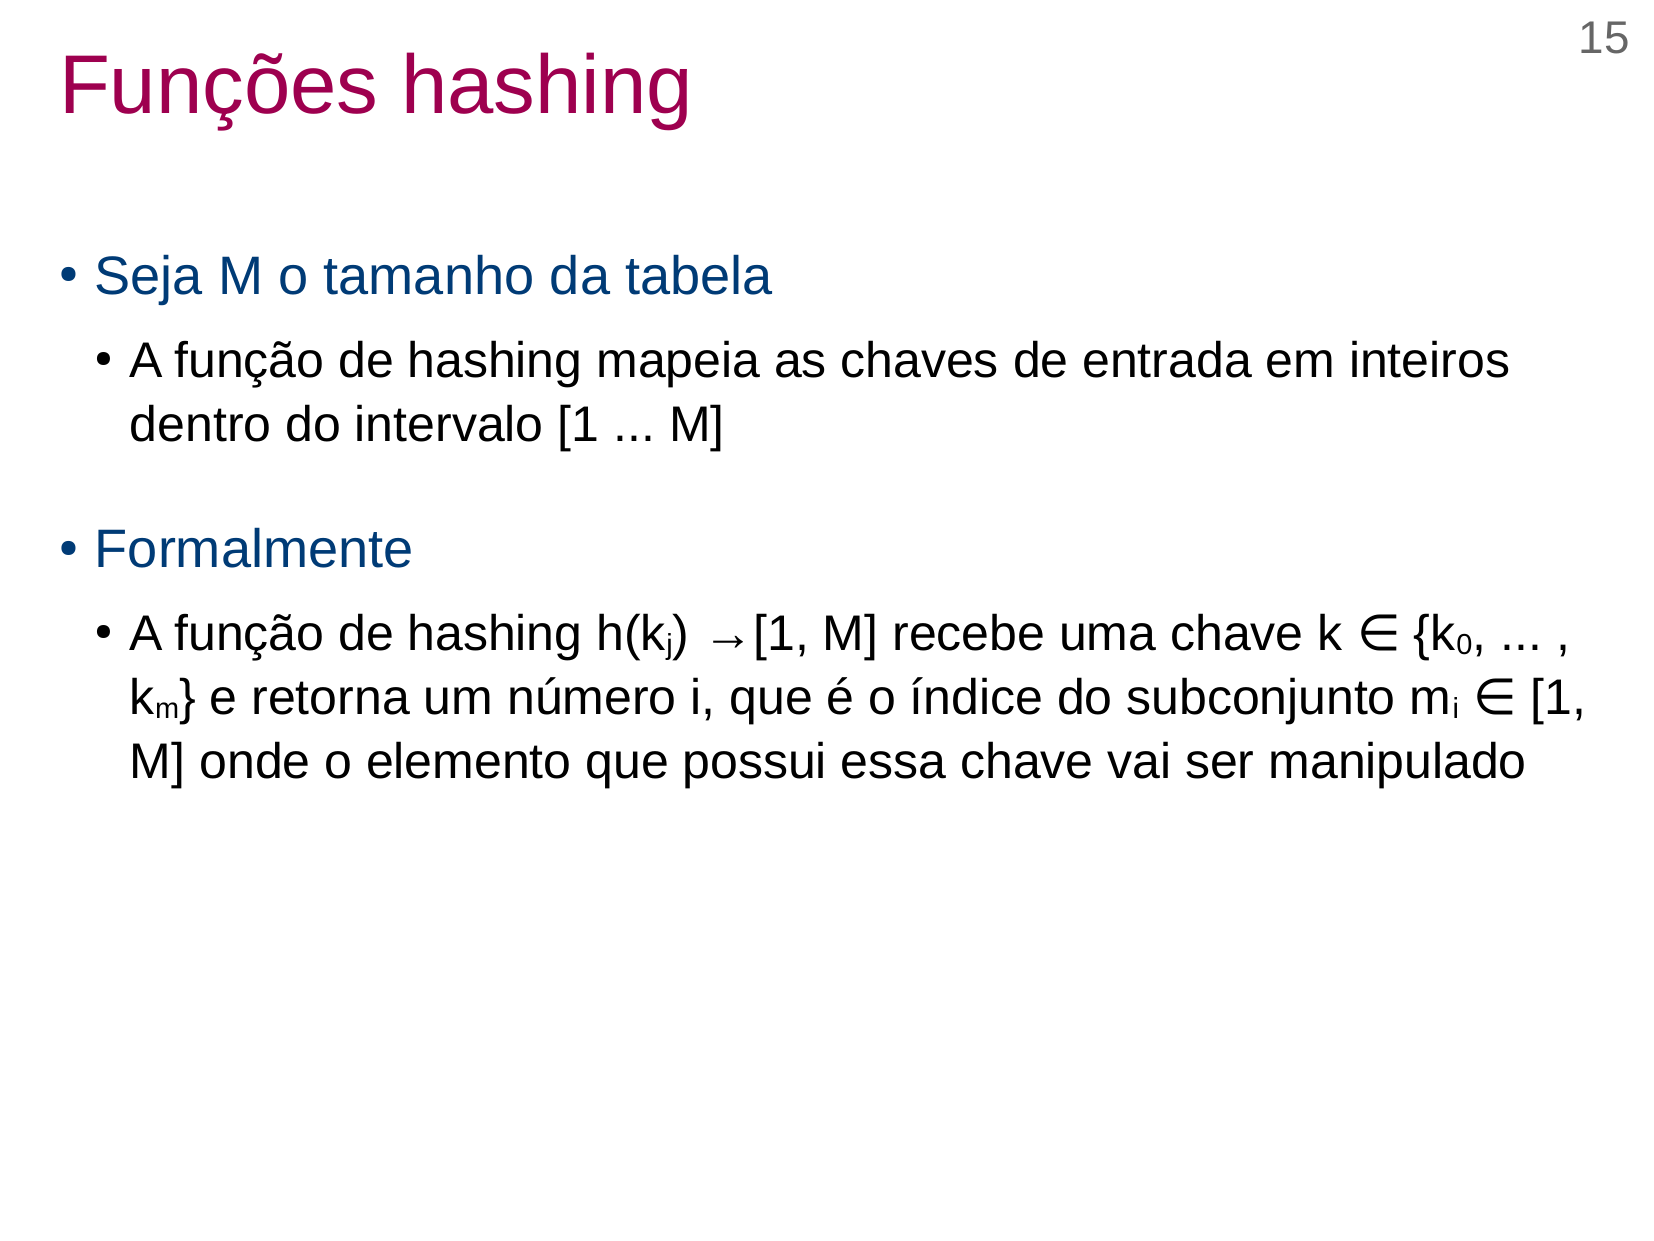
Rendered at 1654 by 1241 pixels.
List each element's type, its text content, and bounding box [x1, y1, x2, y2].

list Seja M o tamanho da tabela A função de hashing mapeia as chaves de entrada em inteiros dentro do intervalo [1 ... M] Formalmente A função de hashing h(kj) →[1, M] recebe uma chave k ∈ {k0, ... , km} e retorna um número i, que é o índice do subconjunto mi ∈ [1, M] onde o elemento que possui essa chave vai ser manipulado [59, 236, 1595, 1211]
title Funções hashing [59, 29, 1595, 148]
